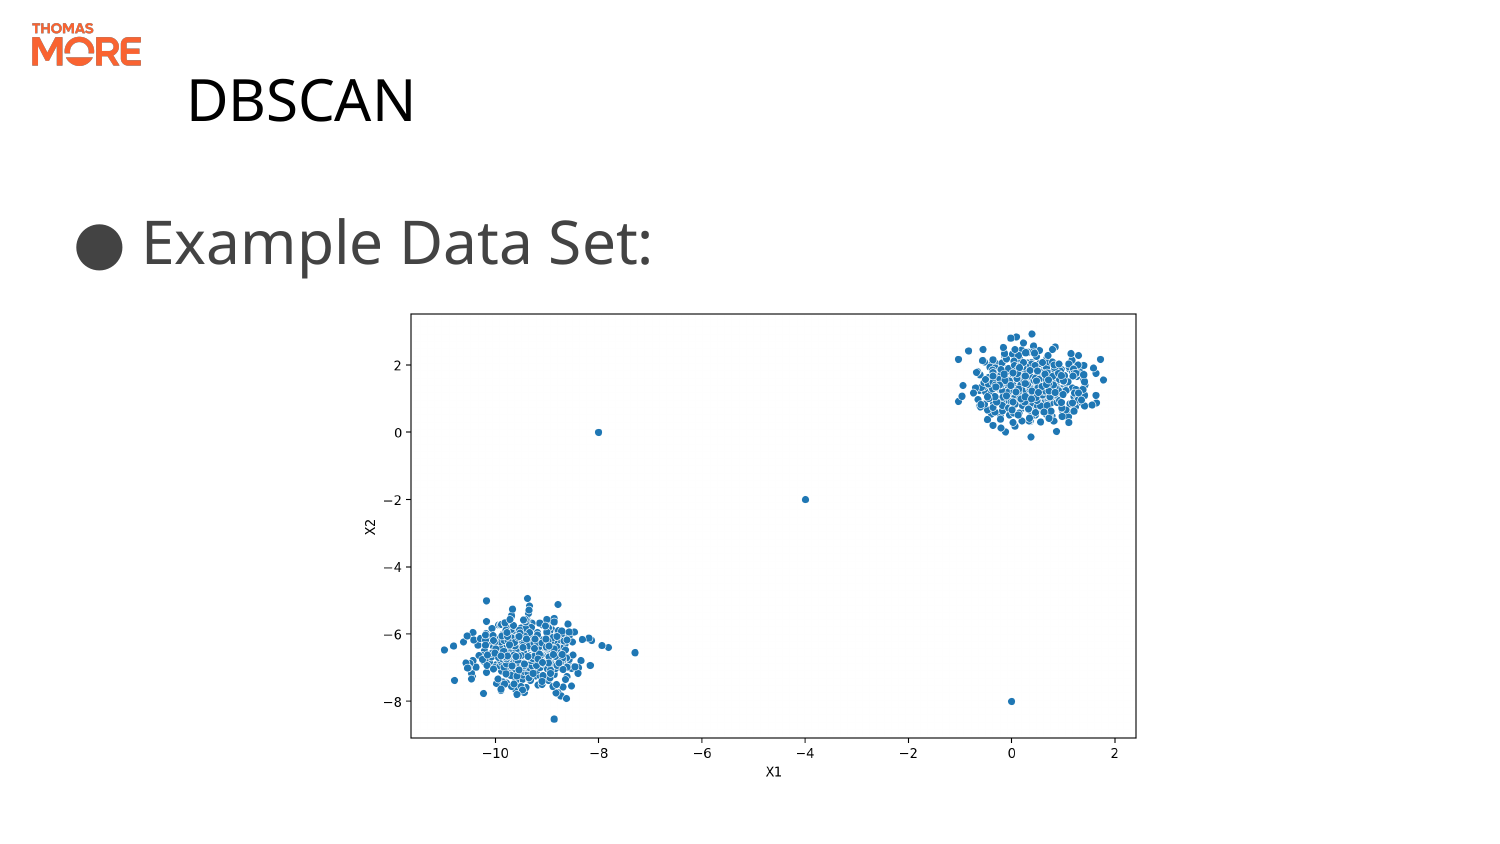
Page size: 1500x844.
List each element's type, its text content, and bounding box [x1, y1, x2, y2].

picture [22, 13, 151, 76]
title DBSCAN [171, 48, 1449, 143]
picture [355, 559, 1145, 788]
list Example Data Set: [51, 189, 1476, 559]
